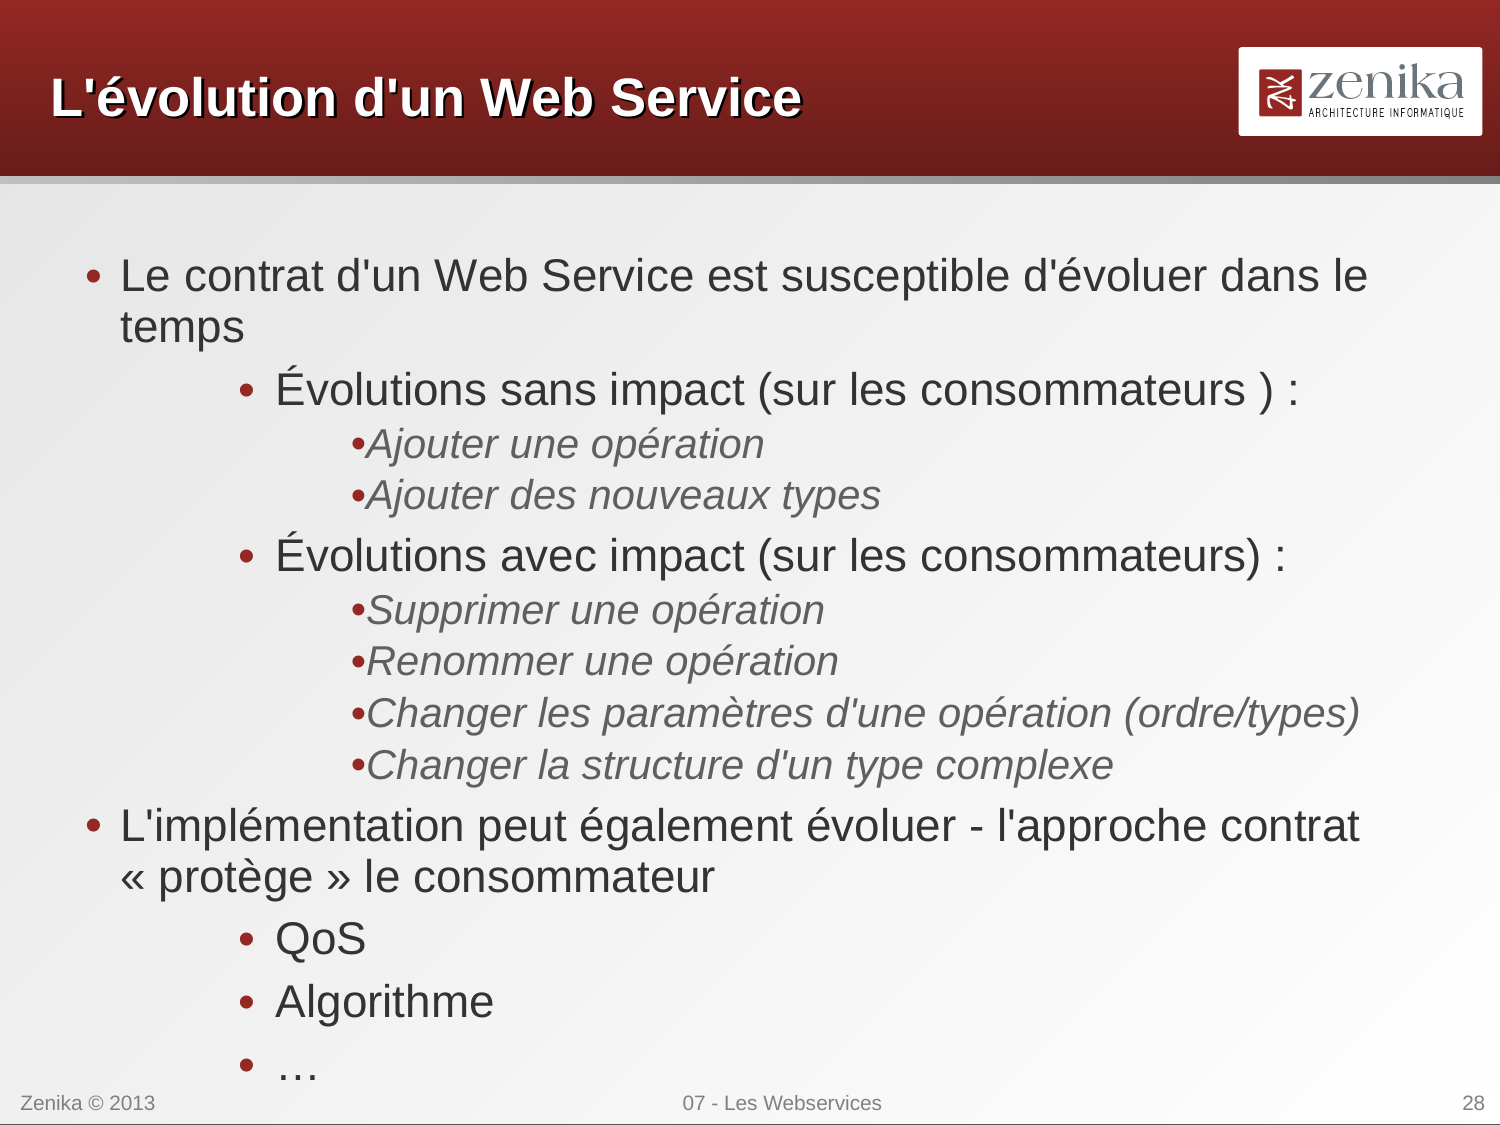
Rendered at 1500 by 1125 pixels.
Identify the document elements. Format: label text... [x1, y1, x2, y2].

list Le contrat d'un Web Service est susceptible d'évoluer dans le temps Évolutions sans impact (sur les consommateurs ) : Ajouter une opération Ajouter des nouveaux types Évolutions avec impact (sur les consommateurs) : Supprimer une opération Renommer une opération Changer les paramètres d'une opération (ordre/types) Changer la structure d'un type complexe L'implémentation peut également évoluer - l'approche contrat « protège » le consommateur QoS Algorithme … [50, 249, 1435, 1091]
title L'évolution d'un Web Service [50, 22, 1206, 172]
picture [1257, 58, 1464, 125]
